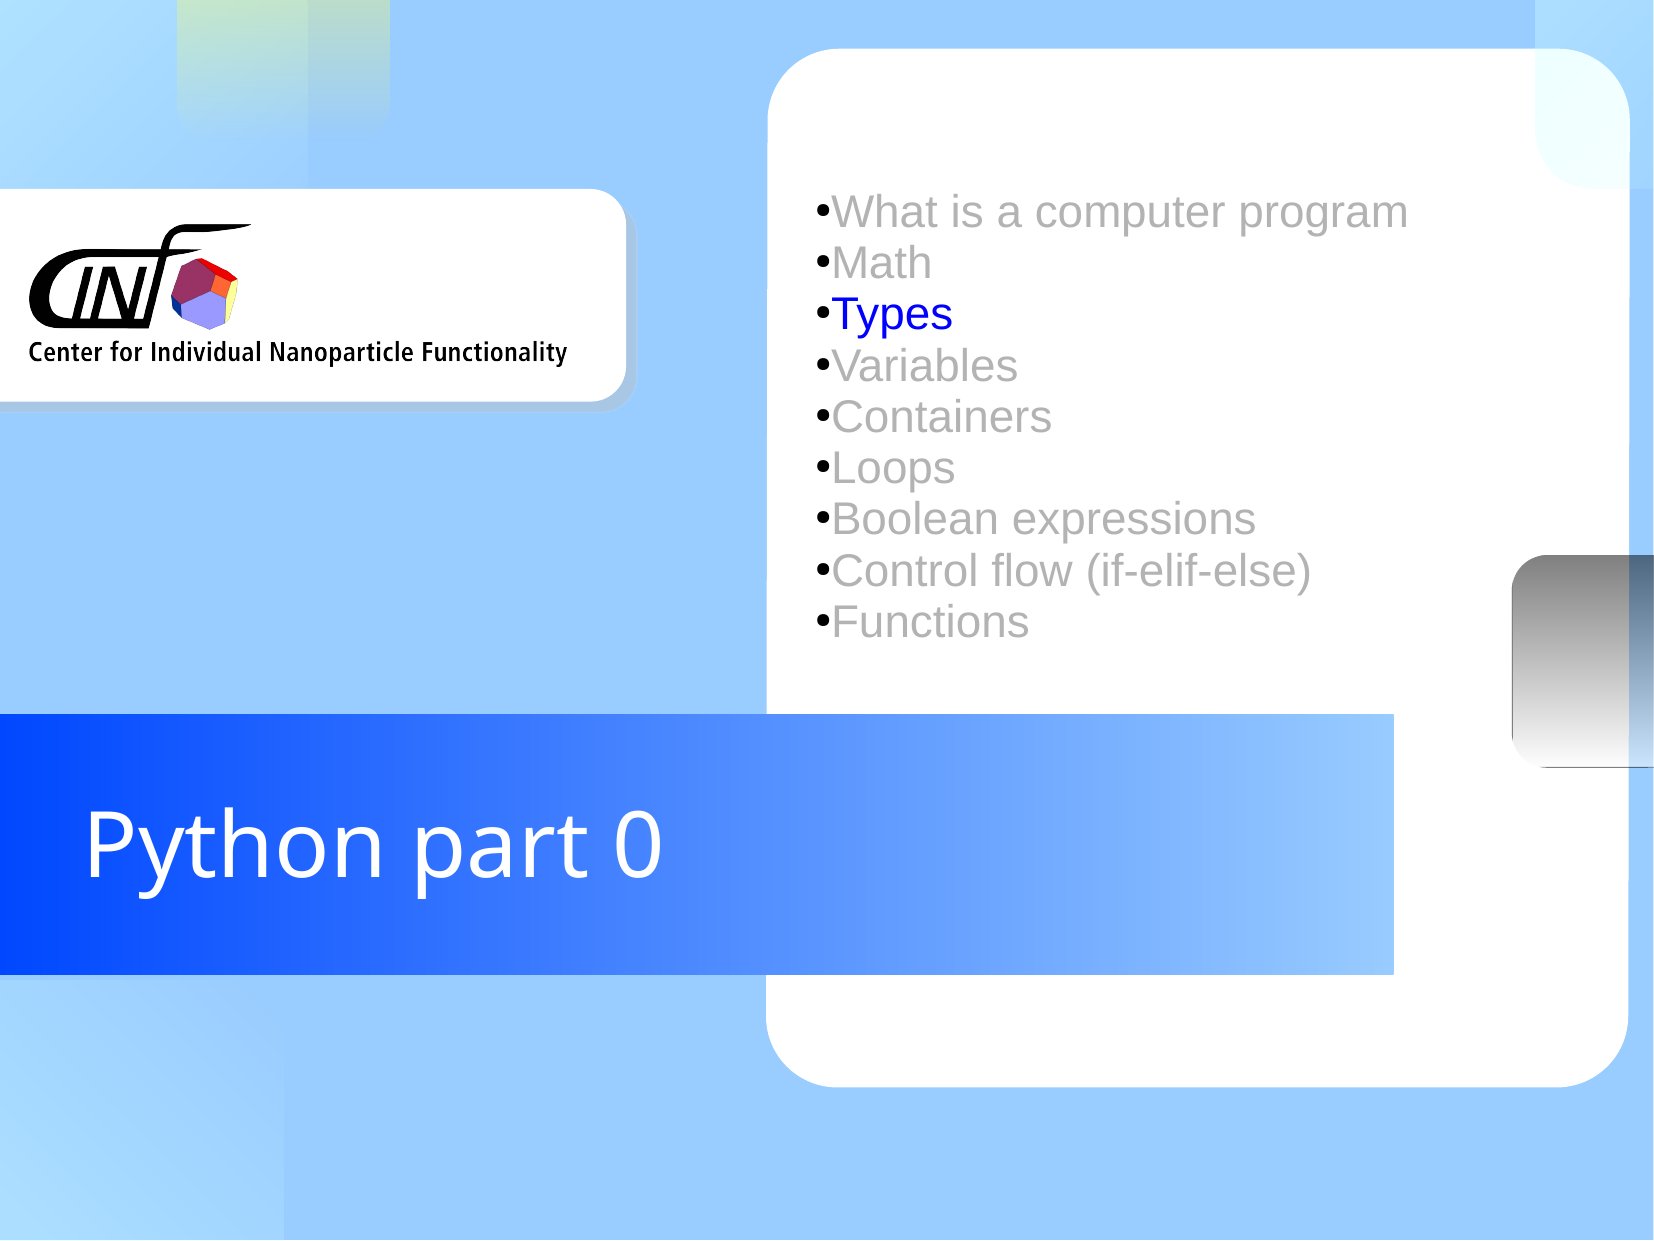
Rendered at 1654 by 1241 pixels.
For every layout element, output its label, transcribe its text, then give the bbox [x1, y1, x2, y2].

picture [28, 224, 567, 367]
subtitle What is a computer program Math Types Variables Containers Loops Boolean expressions Control flow (if-elif-else) Functions [814, 185, 1571, 699]
title Python part 0 [82, 738, 1312, 946]
table_header A [1013, 946, 1017, 974]
table_header A [1013, 715, 1017, 738]
